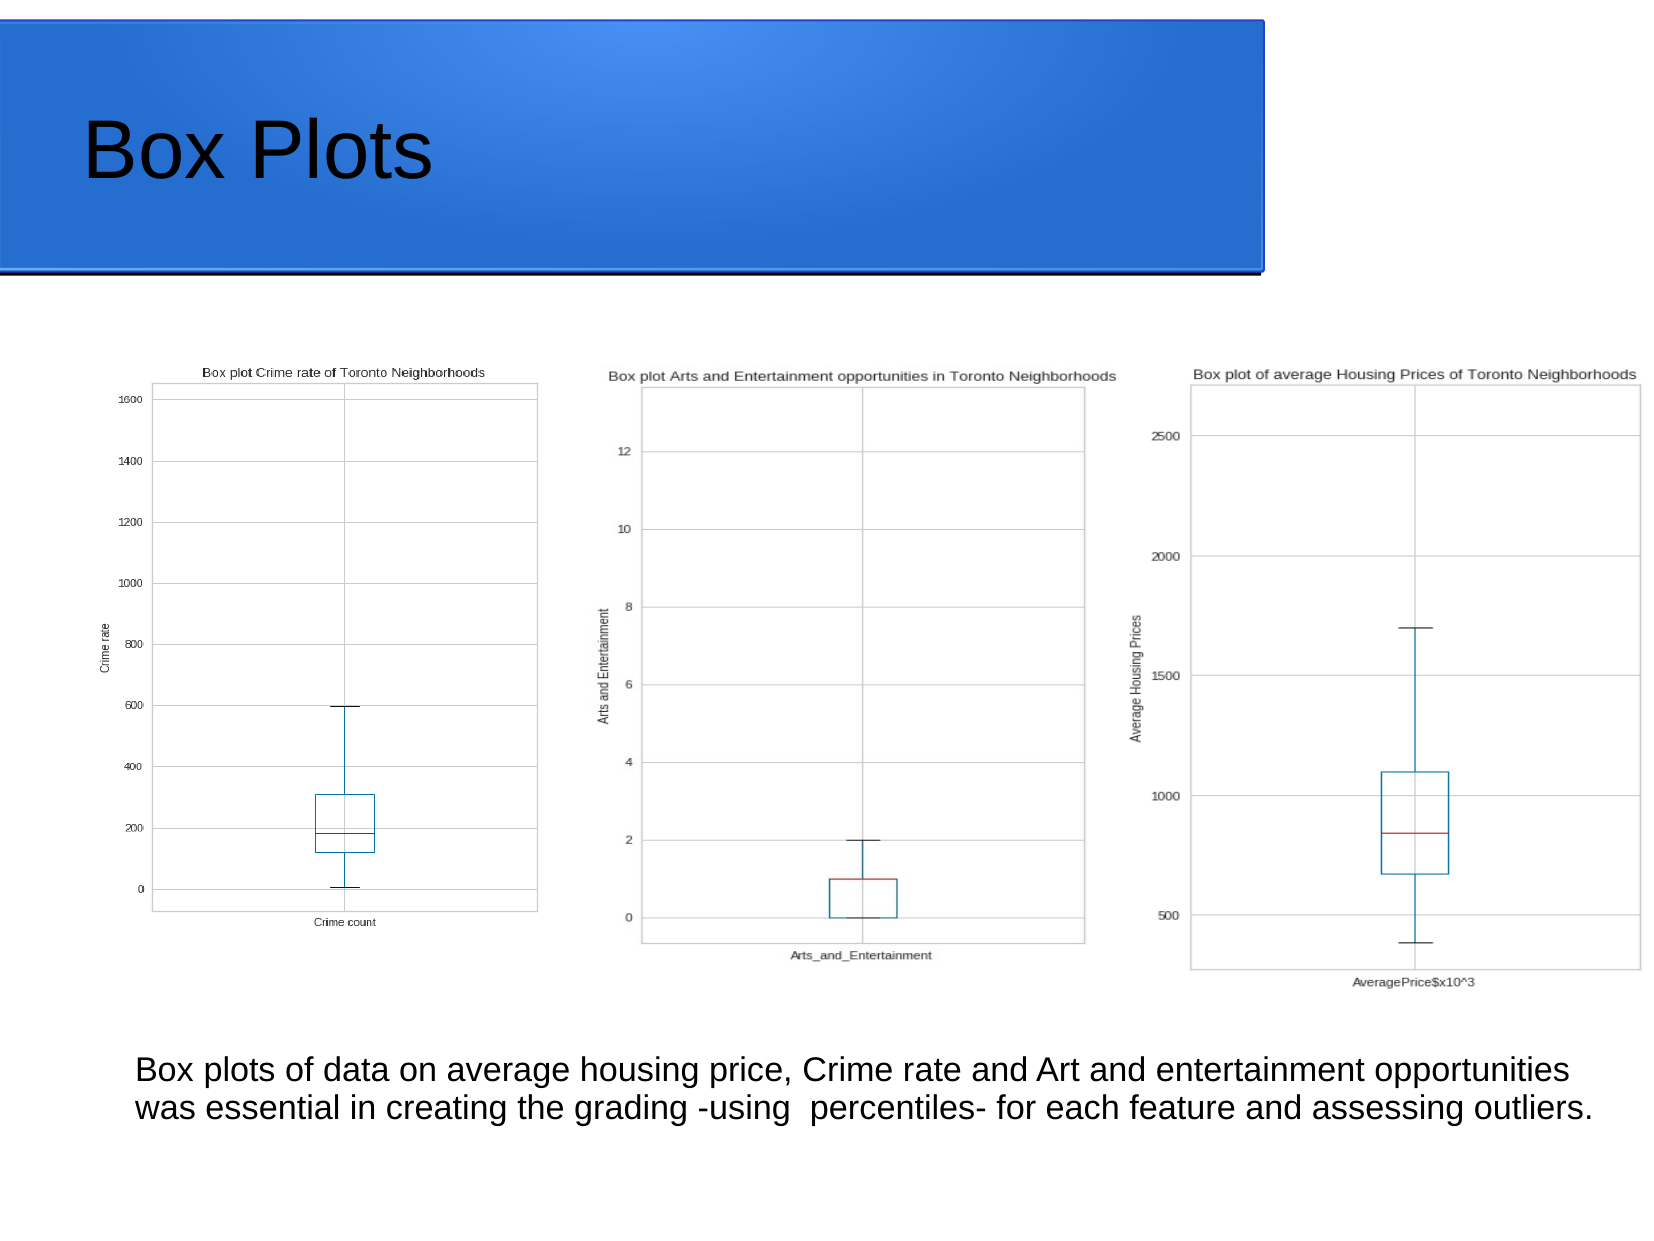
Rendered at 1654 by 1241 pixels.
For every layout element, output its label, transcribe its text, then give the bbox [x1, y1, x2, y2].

picture [90, 299, 1648, 1036]
title Box Plots [82, 47, 1235, 252]
list Box plots of data on average housing price, Crime rate and Art and entertainment opportunities was essential in creating the grading -using percentiles- for each feature and assessing outliers. [135, 1050, 1606, 1155]
